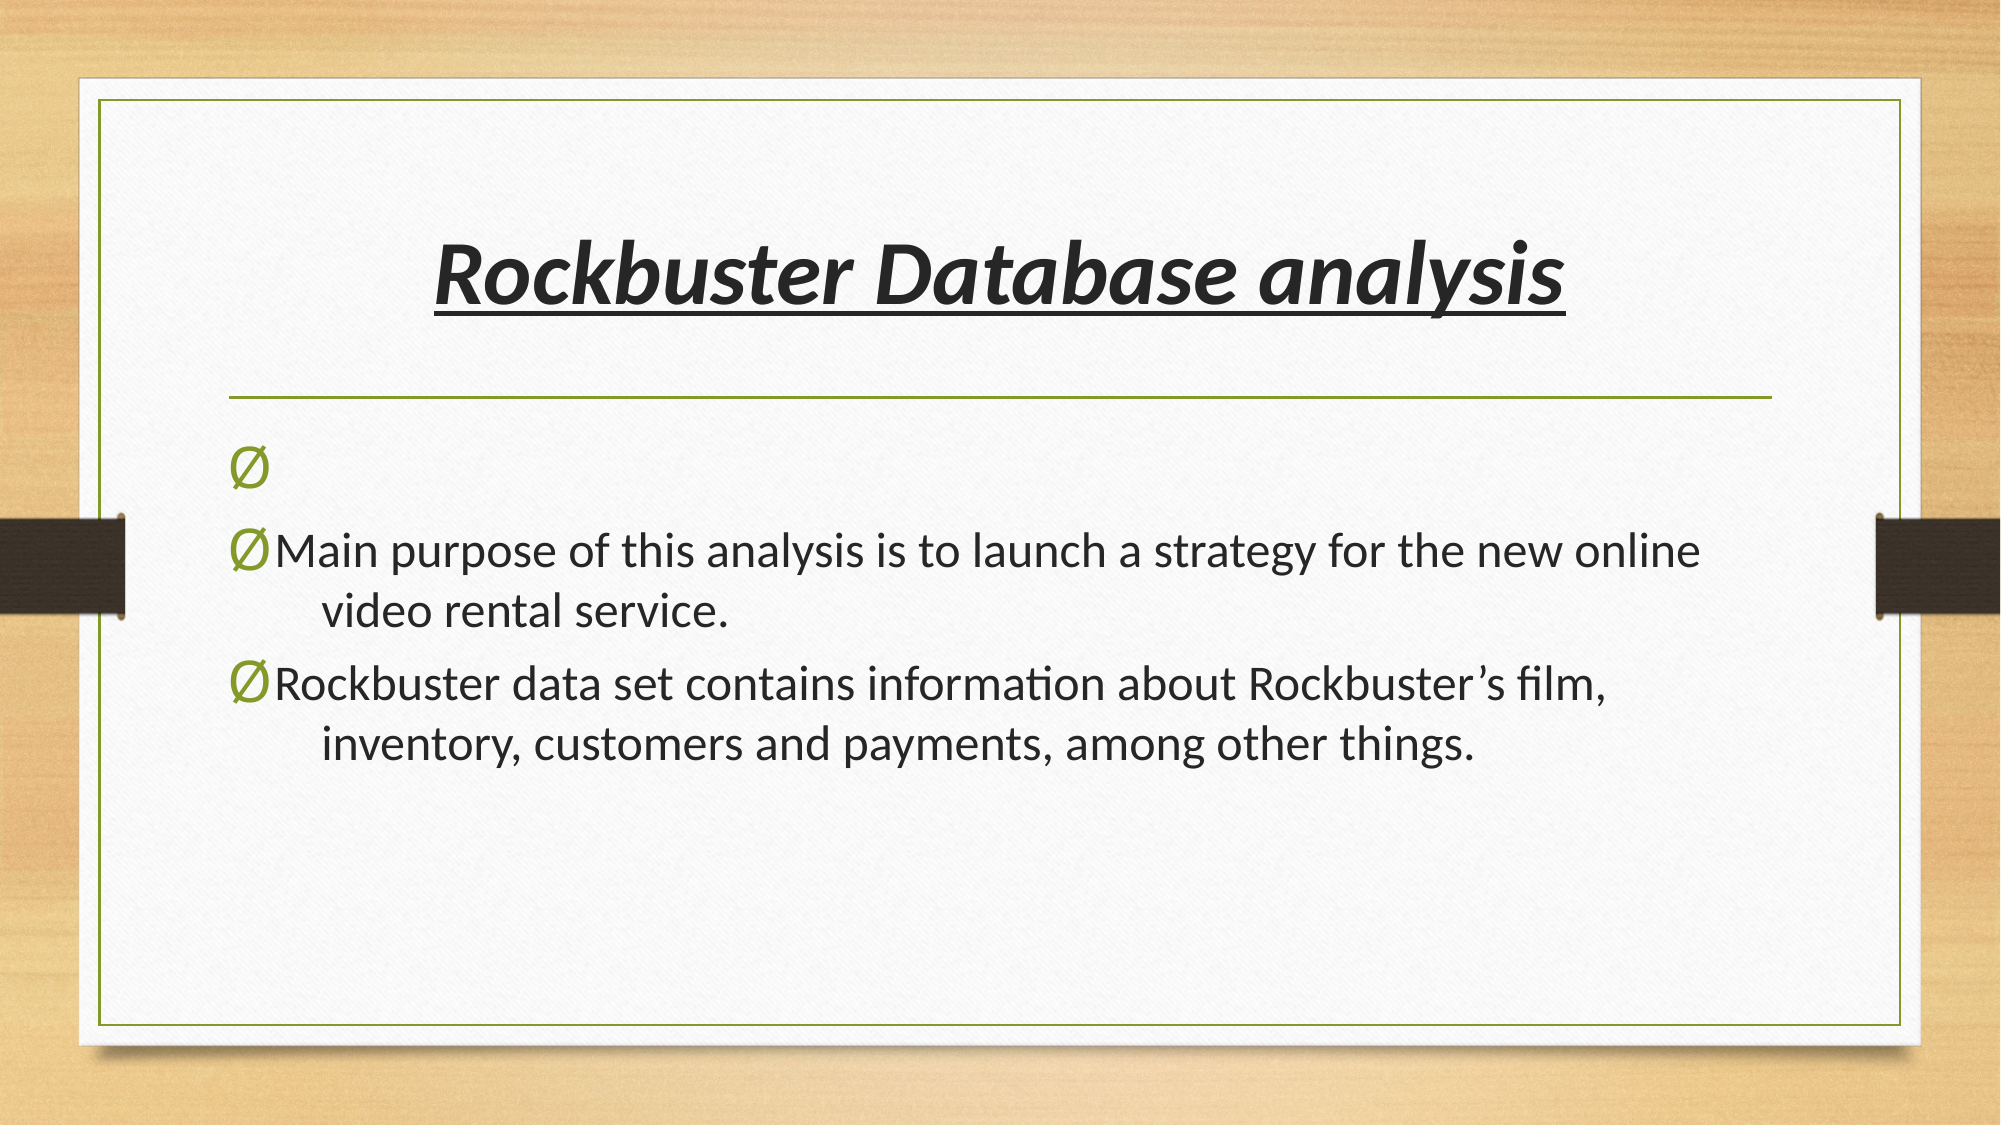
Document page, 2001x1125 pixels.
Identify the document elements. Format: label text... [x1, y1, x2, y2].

title Rockbuster Database analysis [212, 161, 1788, 376]
list Main purpose of this analysis is to launch a strategy for the new online video rental service. Rockbuster data set contains information about Rockbuster’s film, inventory, customers and payments, among other things. [212, 419, 1788, 964]
